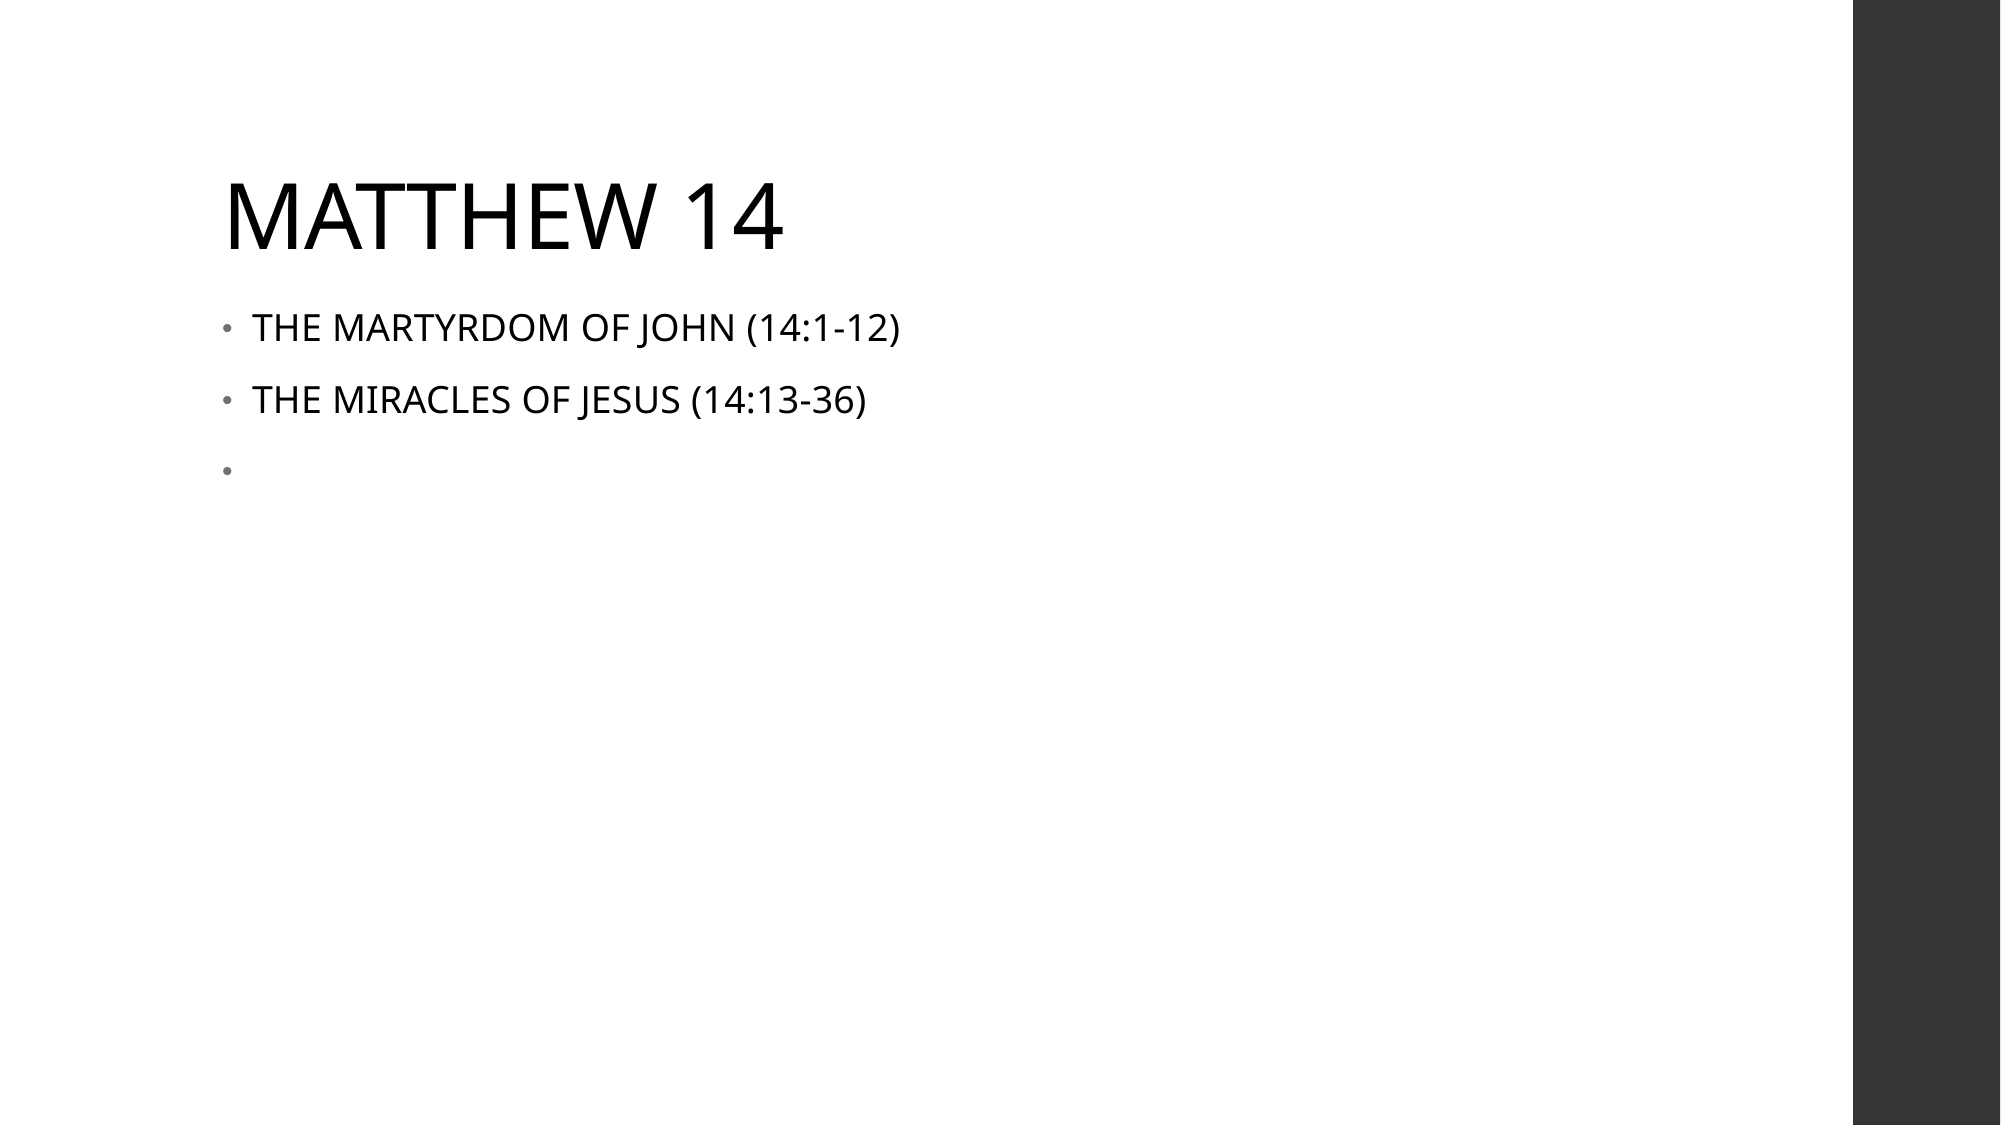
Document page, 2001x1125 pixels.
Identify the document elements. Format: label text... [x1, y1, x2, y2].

list THE MARTYRDOM OF JOHN (14:1-12) THE MIRACLES OF JESUS (14:13-36) [206, 299, 1617, 1014]
title MATTHEW 14 [206, 60, 1797, 278]
